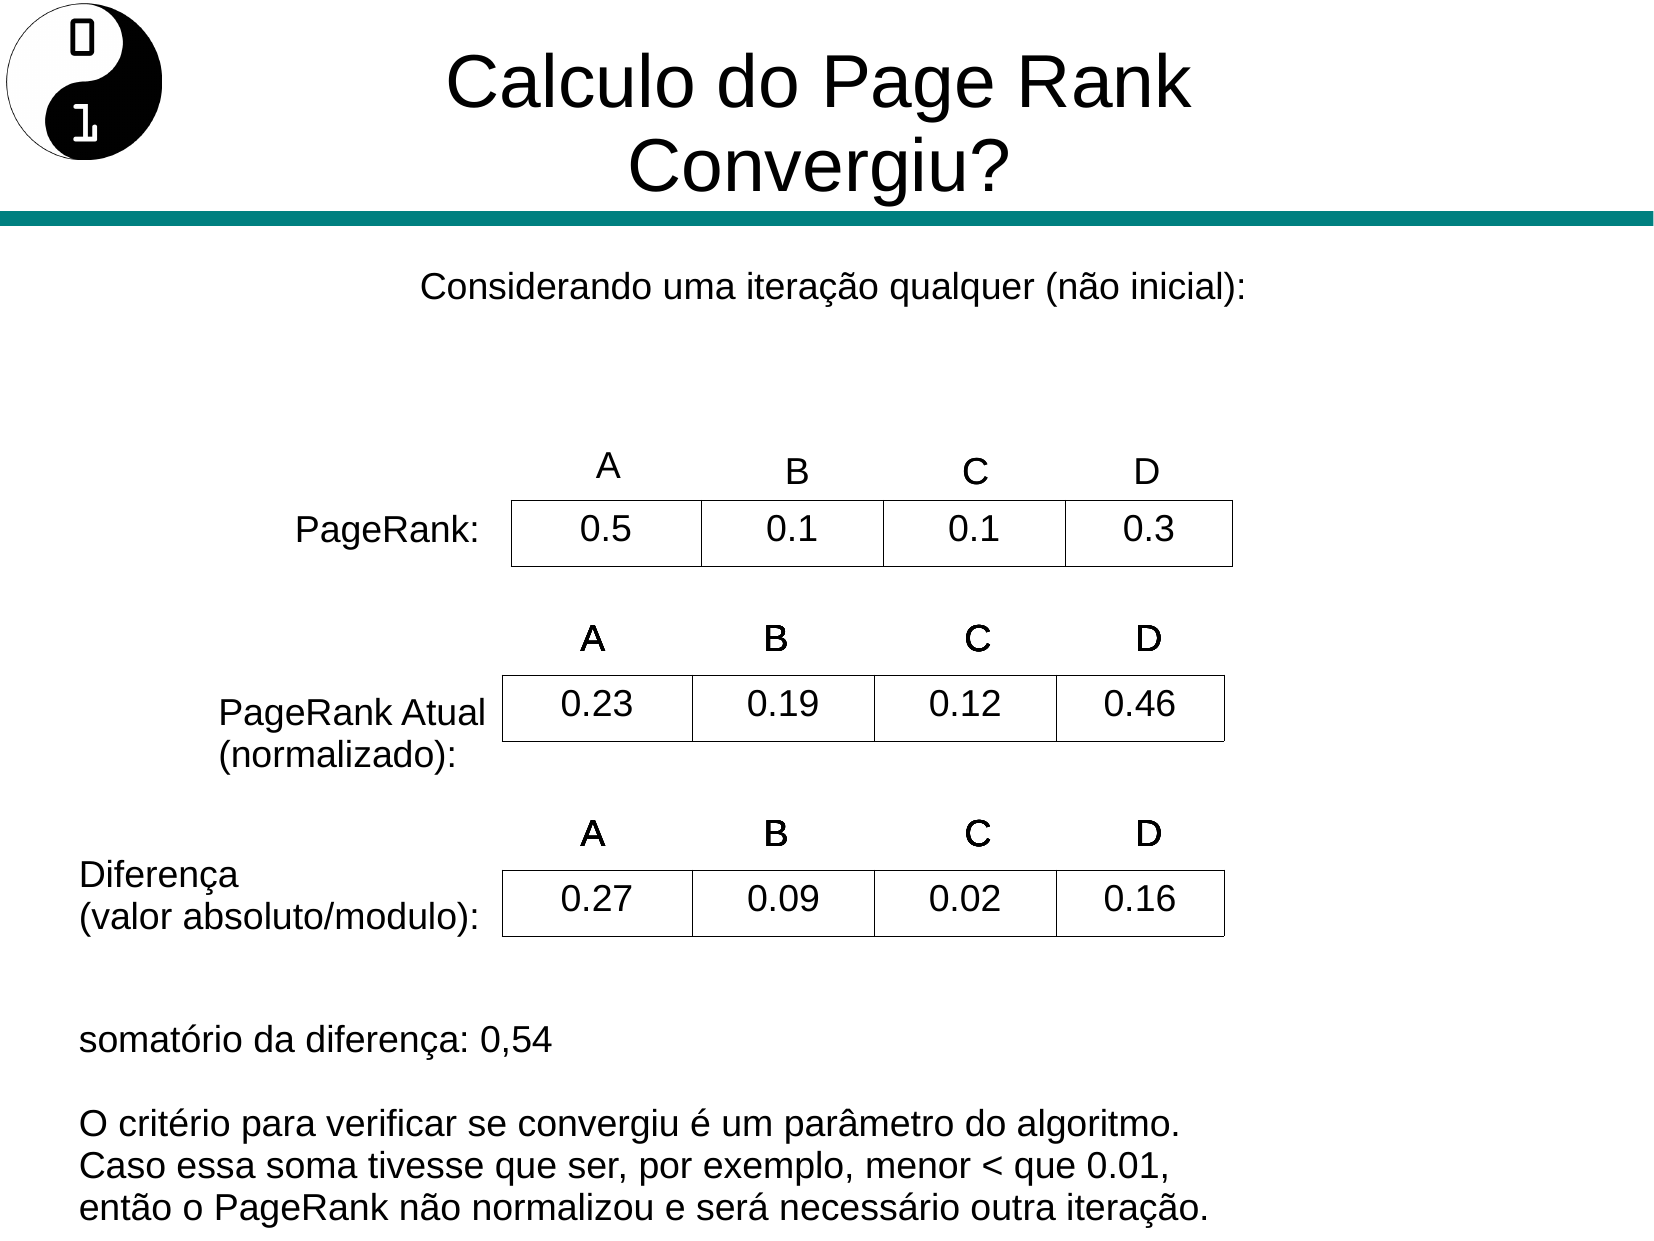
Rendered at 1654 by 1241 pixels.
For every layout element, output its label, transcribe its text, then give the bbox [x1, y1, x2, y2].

title Calculo do Page Rank Convergiu? [0, 19, 1654, 211]
table_header 0.46 [1057, 676, 1224, 741]
text_box somatório da diferença: 0,54 O critério para verificar se convergiu é um parâmetro do algoritmo. Caso essa soma tivesse que ser, por exemplo, menor < que 0.01, então o PageRank não normalizou e será necessário outra iteração. [64, 1011, 1225, 1236]
table_header 0.27 [503, 871, 692, 936]
text_box B [770, 443, 825, 500]
table_header 0.1 [702, 501, 883, 566]
text_box B [748, 805, 804, 863]
text_box A [565, 805, 621, 863]
table_header 0.23 [503, 676, 692, 741]
table_header 0.16 [1057, 871, 1224, 936]
text_box PageRank: [280, 501, 496, 558]
table_header 0.5 [512, 501, 701, 566]
table_header 0.1 [884, 501, 1065, 566]
text_box D [1120, 805, 1176, 863]
text_box Considerando uma iteração qualquer (não inicial): [405, 258, 1262, 316]
table_header 0.3 [1066, 501, 1232, 566]
text_box A [565, 610, 621, 668]
table_header 0.02 [875, 871, 1056, 936]
text_box A [580, 437, 636, 494]
text_box B [748, 610, 804, 668]
text_box C [947, 443, 1002, 500]
text_box C [949, 805, 1005, 863]
table_header 0.12 [875, 676, 1056, 741]
table_header 0.09 [693, 871, 874, 936]
table_header 0.19 [693, 676, 874, 741]
text_box D [1118, 443, 1174, 500]
text_box D [1120, 610, 1176, 668]
text_box PageRank Atual (normalizado): [203, 683, 512, 783]
text_box C [949, 610, 1005, 668]
text_box Diferença (valor absoluto/modulo): [64, 846, 496, 946]
picture [6, 3, 162, 160]
